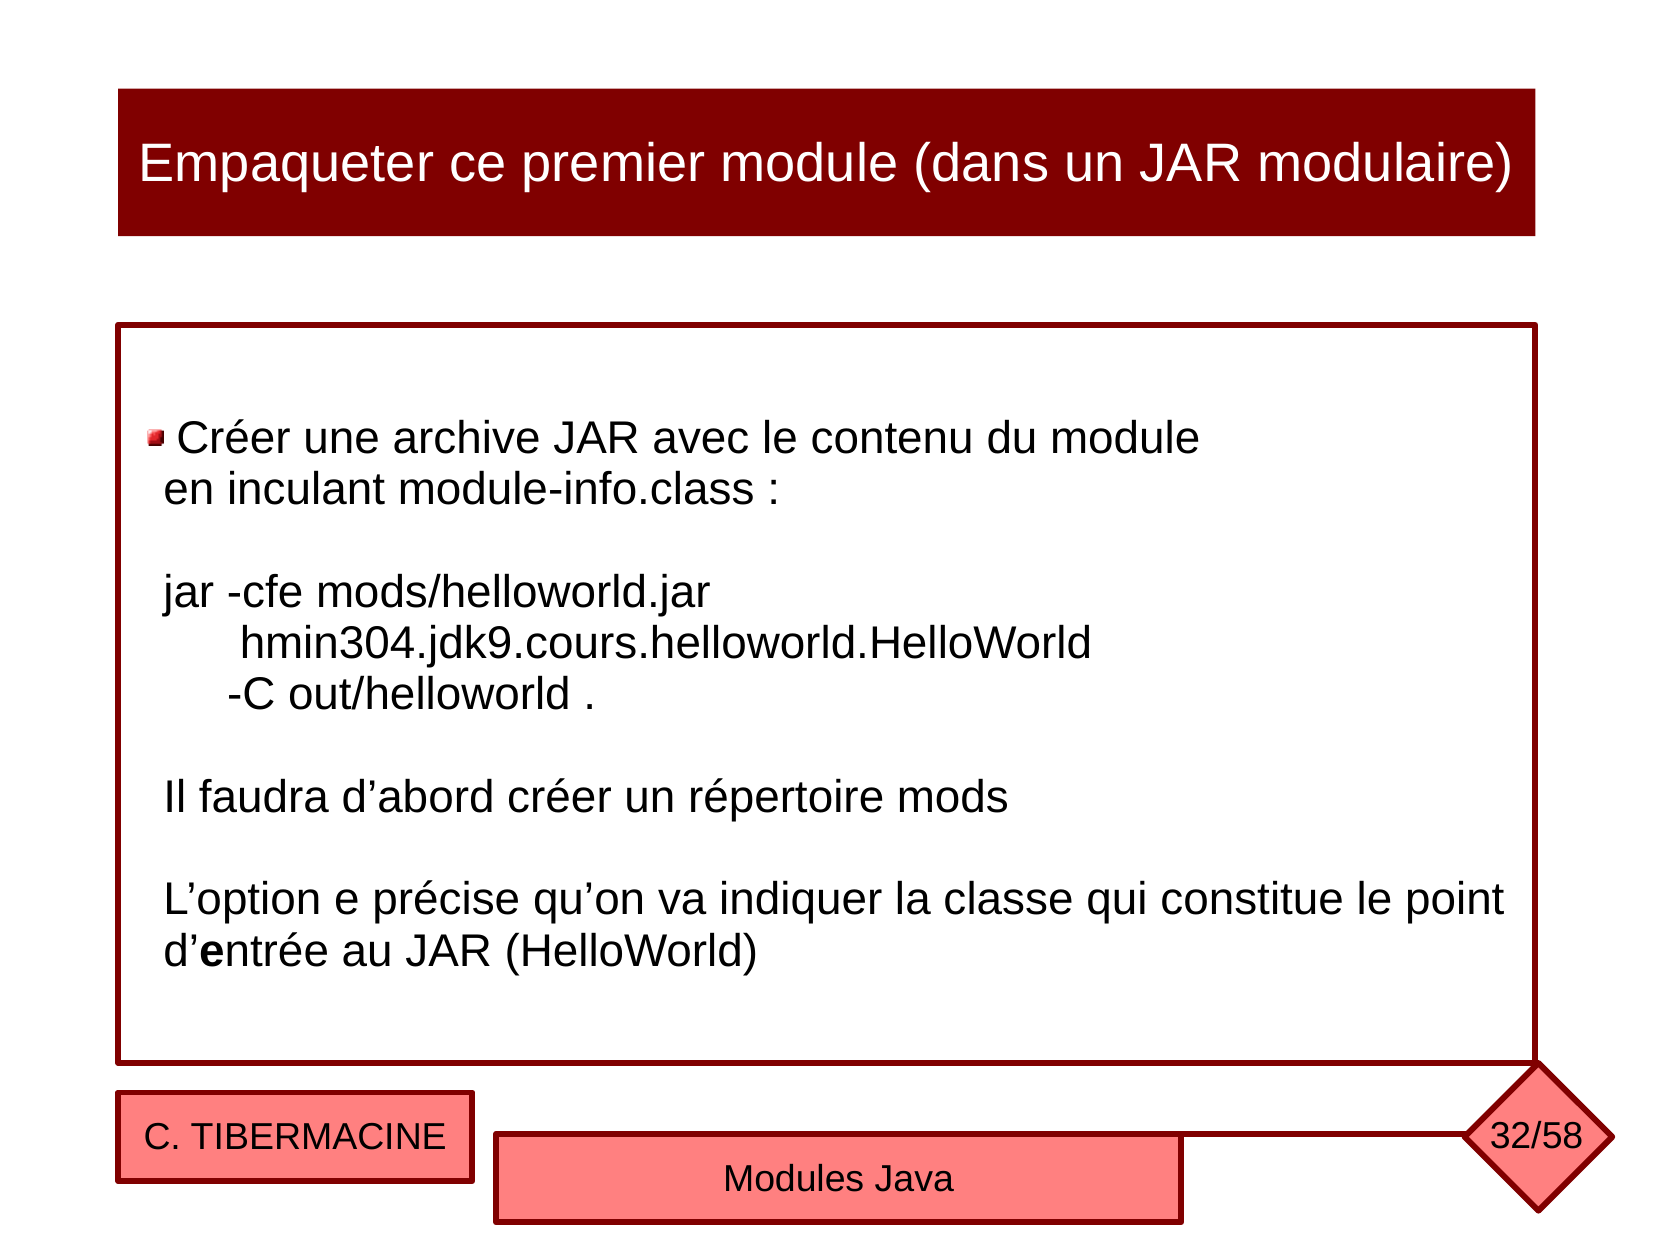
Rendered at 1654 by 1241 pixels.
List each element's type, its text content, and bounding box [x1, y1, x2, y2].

picture [147, 429, 164, 446]
text_box [1494, 1062, 1583, 1107]
text_box C. TIBERMACINE [118, 1092, 473, 1182]
text_box [1464, 1126, 1475, 1148]
text_box <numéro>/58 [1475, 1107, 1654, 1164]
text_box Créer une archive JAR avec le contenu du module en inculant module-info.class : jar -cfe mods/helloworld.jar hmin304.jdk9.cours.helloworld.HelloWorld -C out/helloworld . Il faudra d’abord créer un répertoire mods L’option e précise qu’on va indiquer la classe qui constitue le point d’entrée au JAR (HelloWorld) [118, 324, 1536, 1063]
text_box Modules Java [496, 1133, 1182, 1223]
text_box Empaqueter ce premier module (dans un JAR modulaire) [118, 88, 1536, 237]
text_box [1491, 1164, 1586, 1211]
